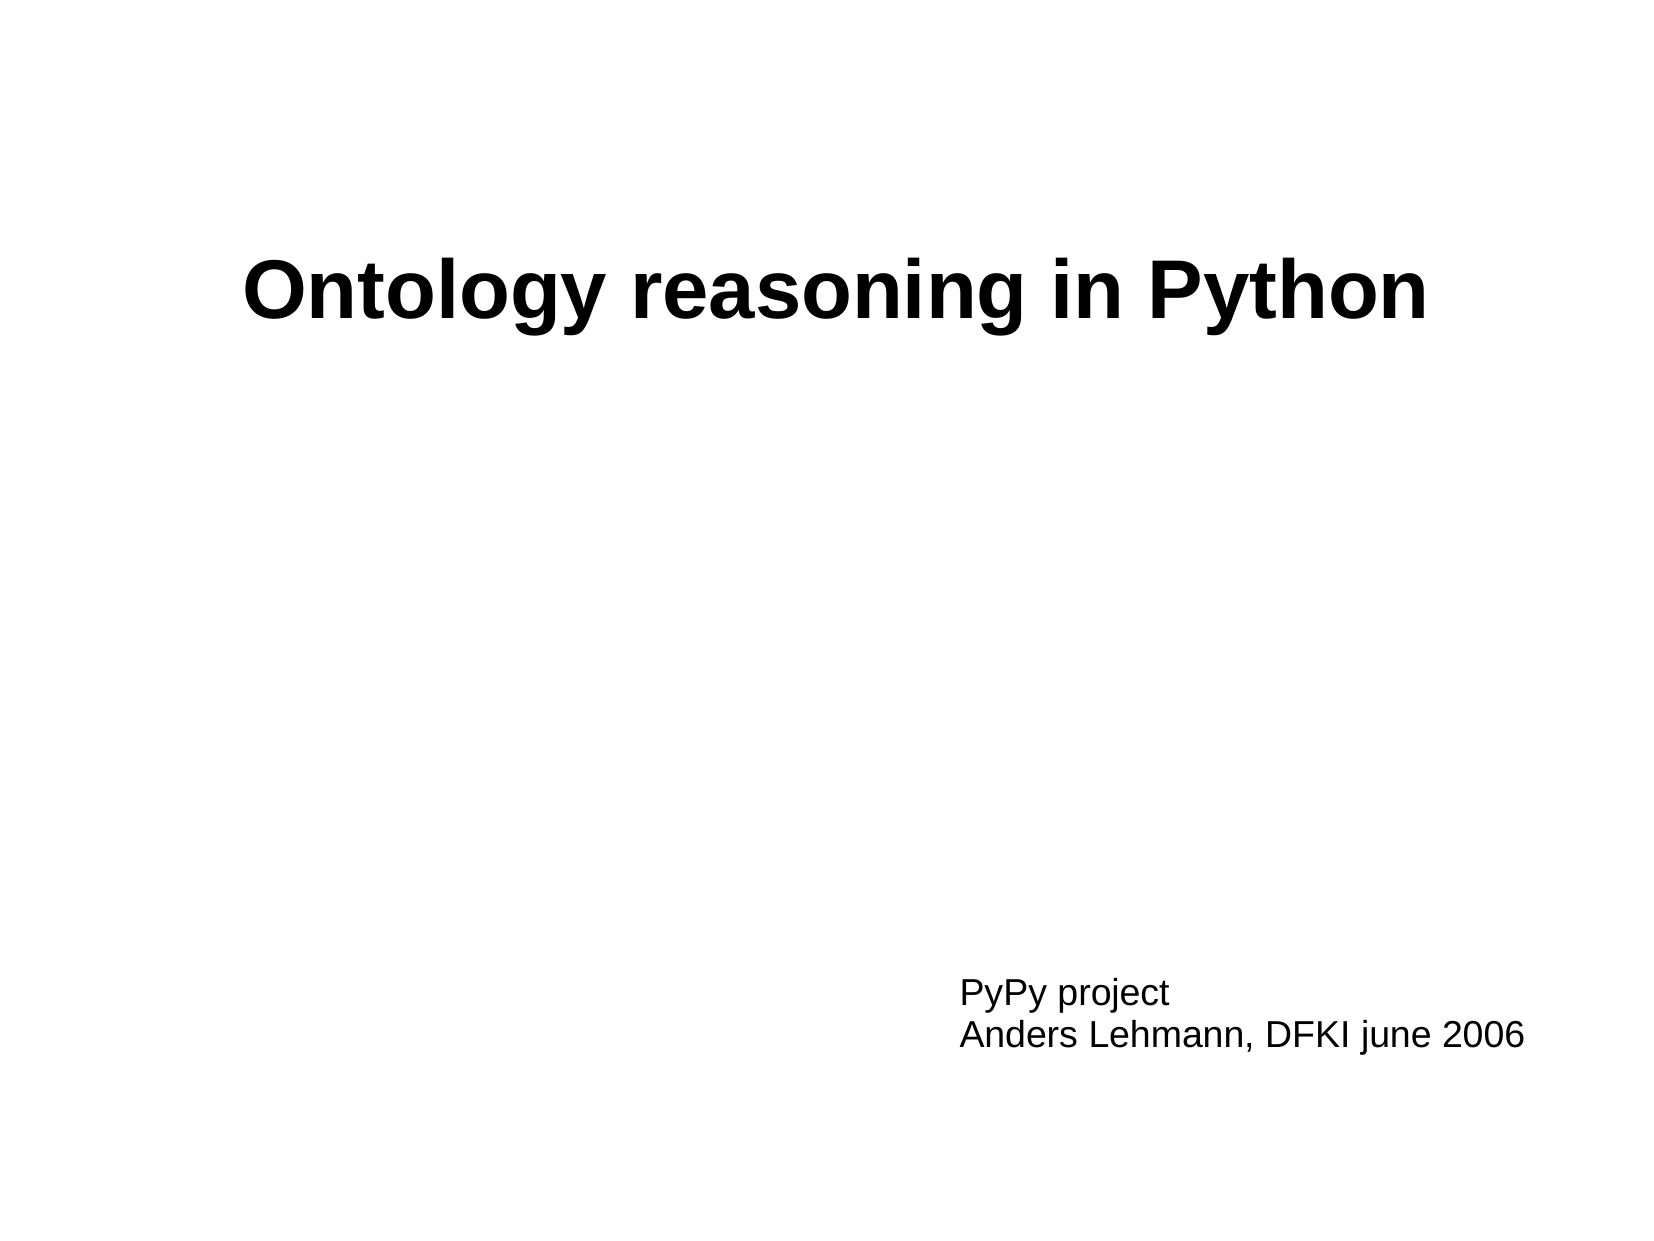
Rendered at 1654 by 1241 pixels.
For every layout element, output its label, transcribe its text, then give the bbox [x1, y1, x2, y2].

text_box PyPy project Anders Lehmann, DFKI june 2006 [944, 964, 1543, 1063]
text_box Ontology reasoning in Python [227, 236, 1447, 345]
